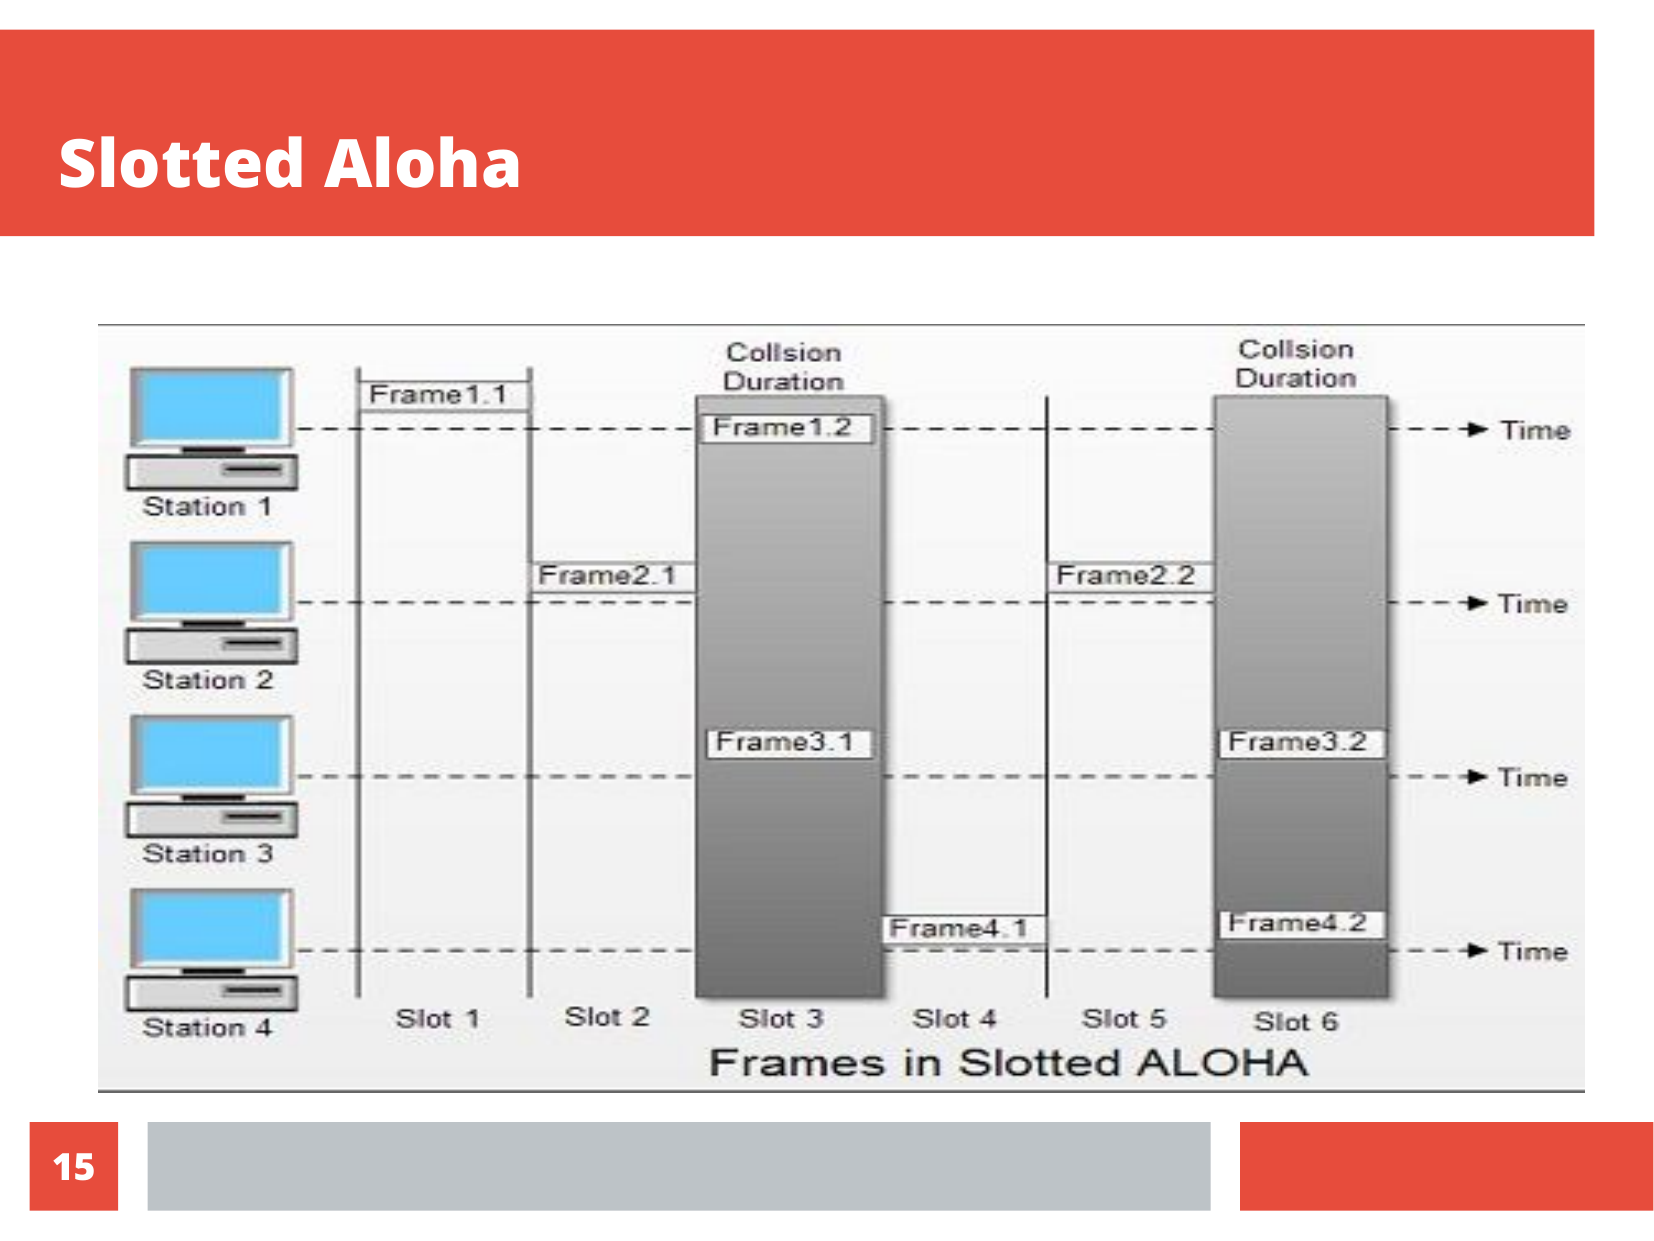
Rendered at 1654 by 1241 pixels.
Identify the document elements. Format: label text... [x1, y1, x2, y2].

title Slotted Aloha [59, 59, 1595, 207]
picture [98, 324, 1585, 1093]
